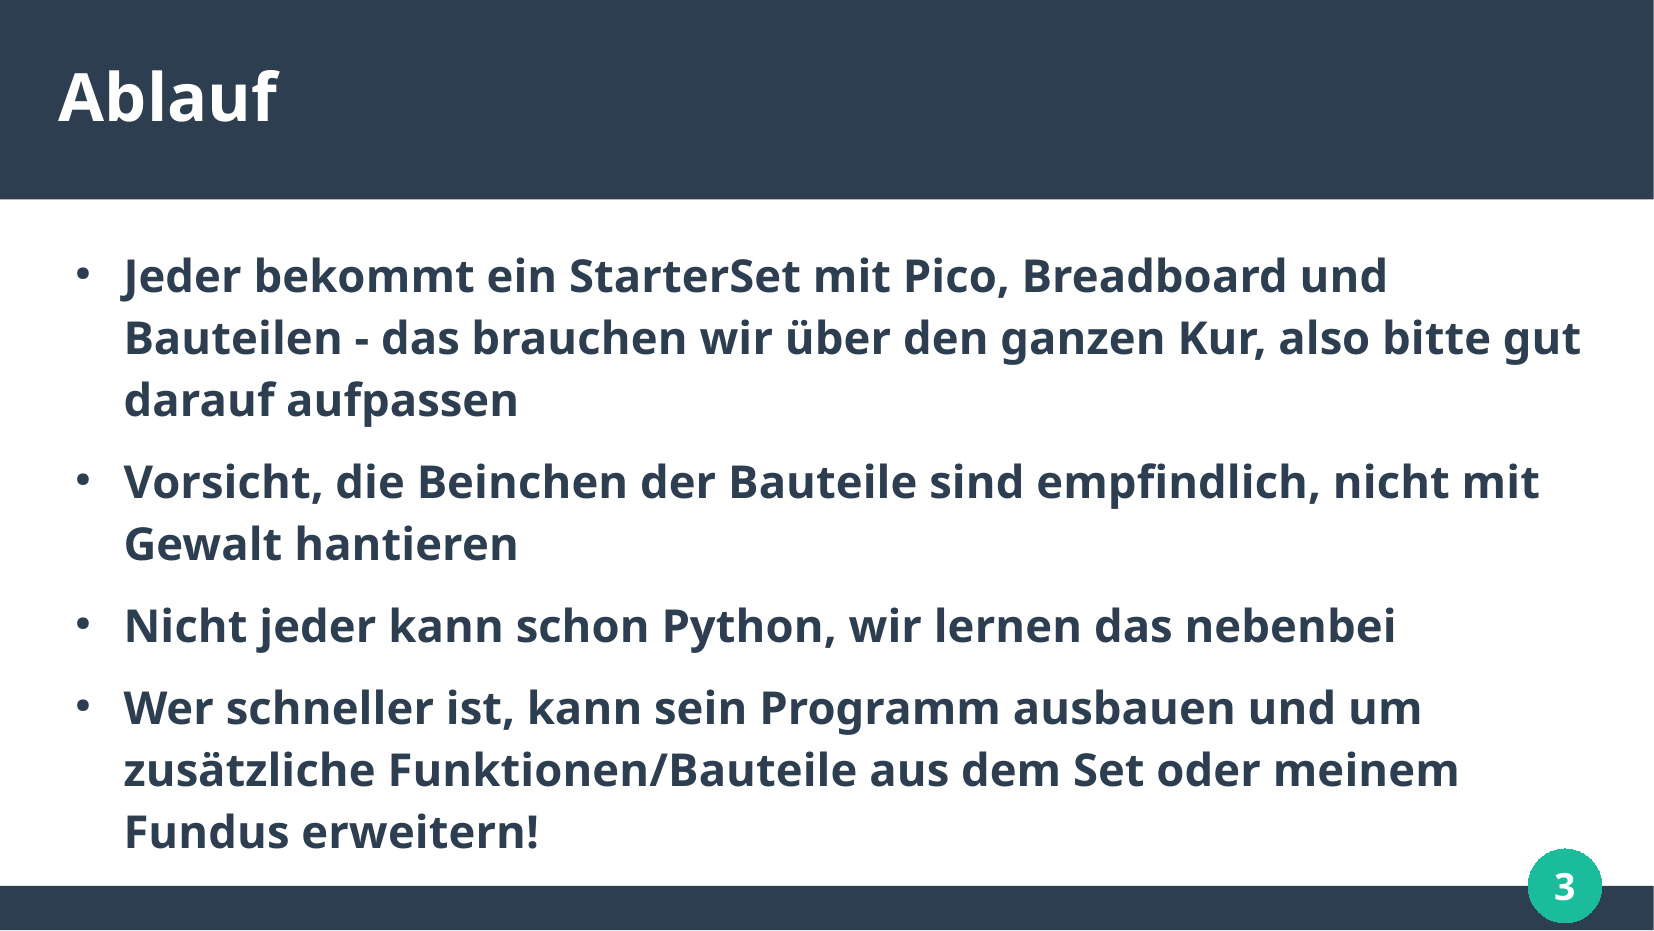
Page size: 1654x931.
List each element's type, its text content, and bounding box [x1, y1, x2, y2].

title Ablauf [59, 37, 1595, 155]
list Jeder bekommt ein StarterSet mit Pico, Breadboard und Bauteilen - das brauchen wir über den ganzen Kur, also bitte gut darauf aufpassen Vorsicht, die Beinchen der Bauteile sind empfindlich, nicht mit Gewalt hantieren Nicht jeder kann schon Python, wir lernen das nebenbei Wer schneller ist, kann sein Programm ausbauen und um zusätzliche Funktionen/Bauteile aus dem Set oder meinem Fundus erweitern! [59, 243, 1595, 864]
